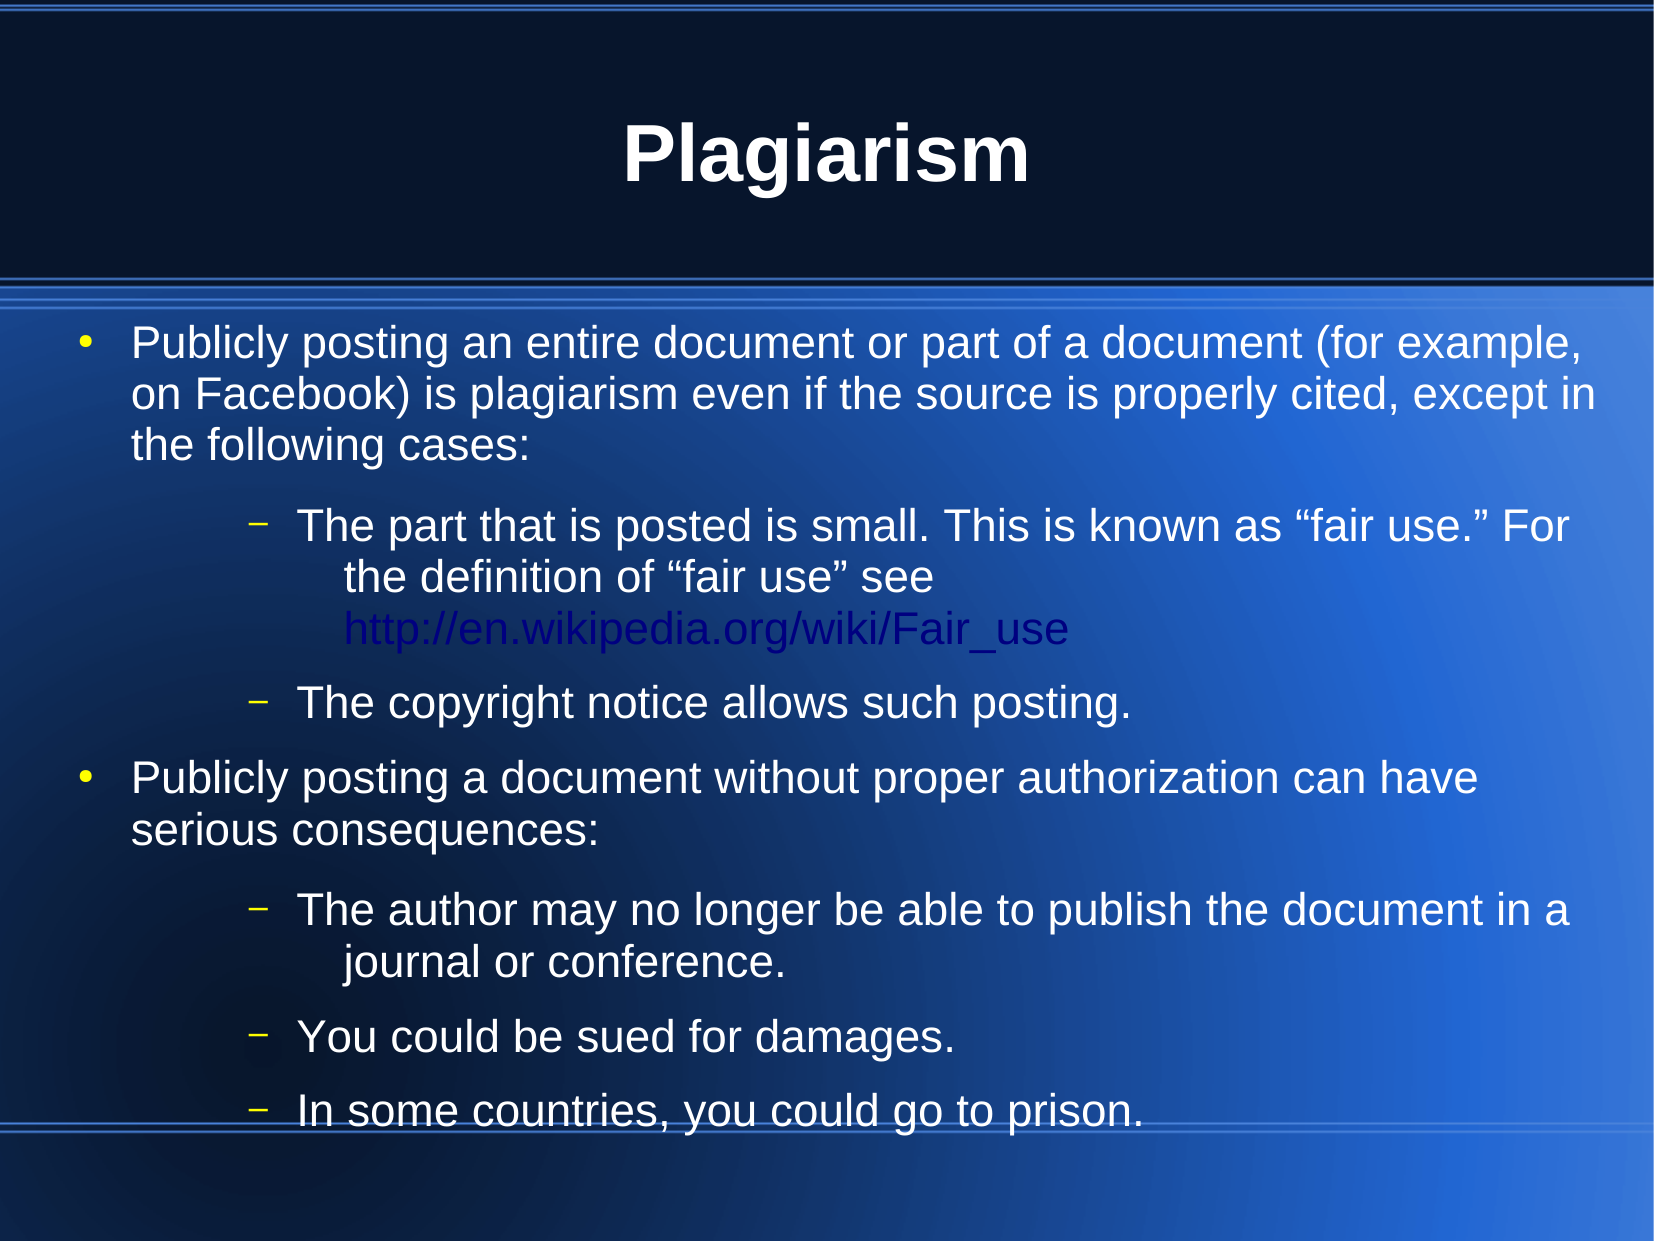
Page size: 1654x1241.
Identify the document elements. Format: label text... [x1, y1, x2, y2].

title Plagiarism [82, 49, 1571, 257]
list Publicly posting an entire document or part of a document (for example, on Facebook) is plagiarism even if the source is properly cited, except in the following cases: The part that is posted is small. This is known as “fair use.” For the definition of “fair use” see http://en.wikipedia.org/wiki/Fair_use The copyright notice allows such posting. Publicly posting a document without proper authorization can have serious consequences: The author may no longer be able to publish the document in a journal or conference. You could be sued for damages. In some countries, you could go to prison. [60, 316, 1606, 1137]
picture [0, 0, 1654, 1241]
